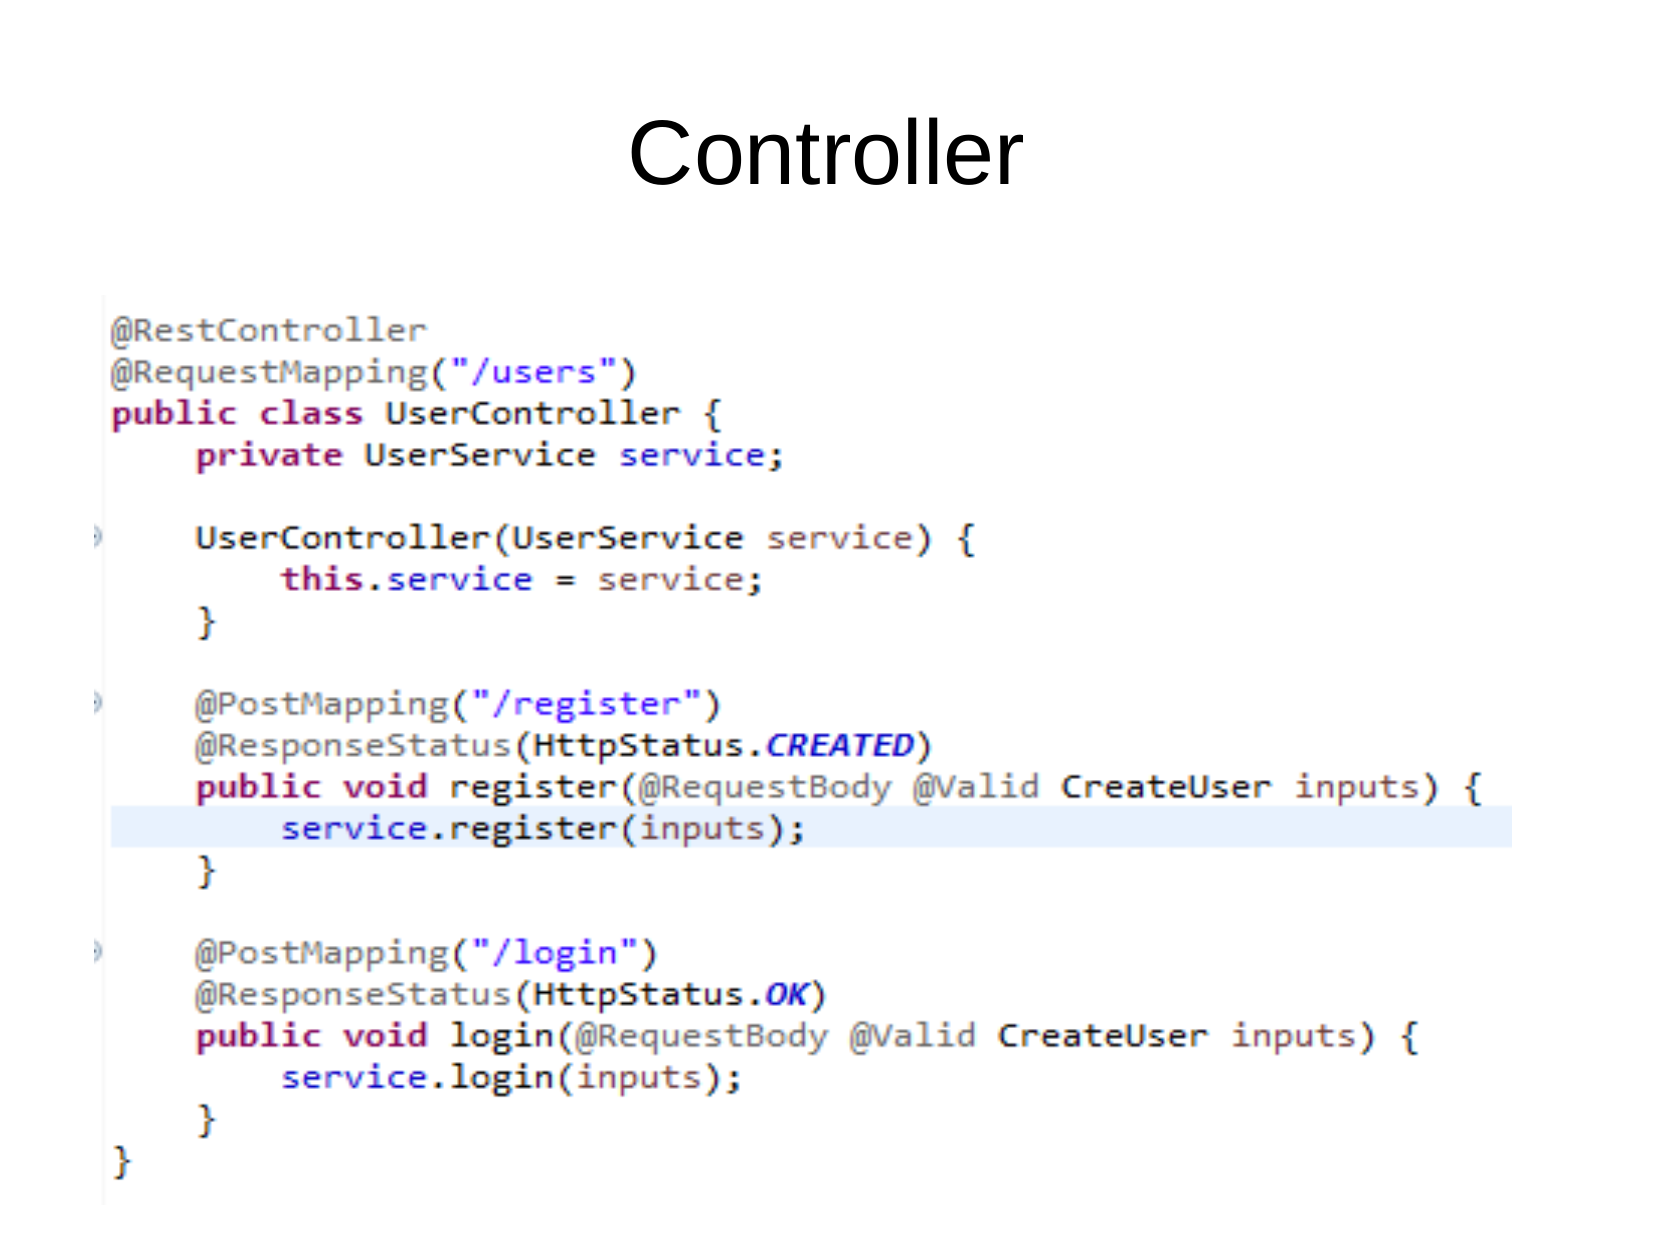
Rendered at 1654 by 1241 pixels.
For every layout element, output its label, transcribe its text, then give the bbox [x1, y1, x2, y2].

picture [94, 295, 1512, 1205]
title Controller [82, 49, 1571, 257]
